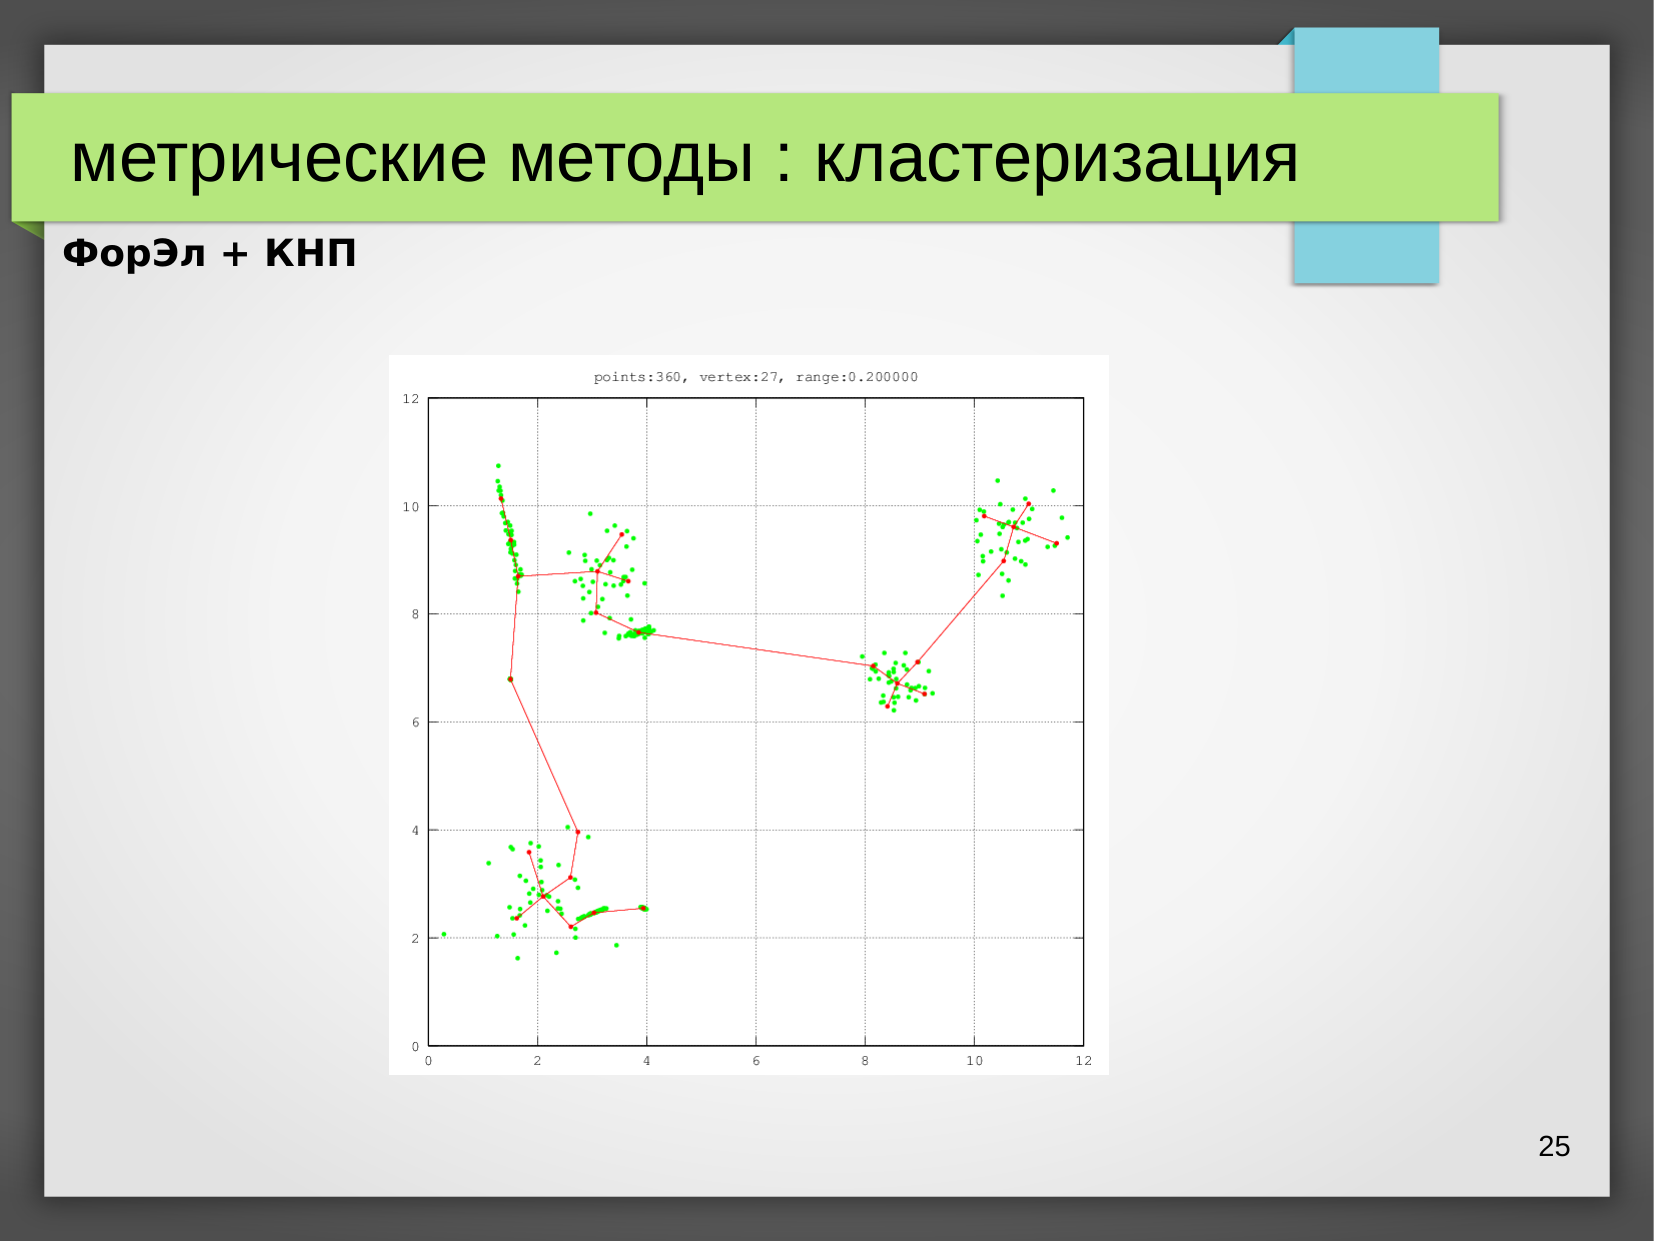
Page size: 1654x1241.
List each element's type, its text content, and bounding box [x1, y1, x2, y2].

picture [0, 0, 1654, 1241]
text_box ФорЭл + КНП [47, 224, 1217, 285]
title метрические методы : кластеризация [70, 117, 1382, 197]
